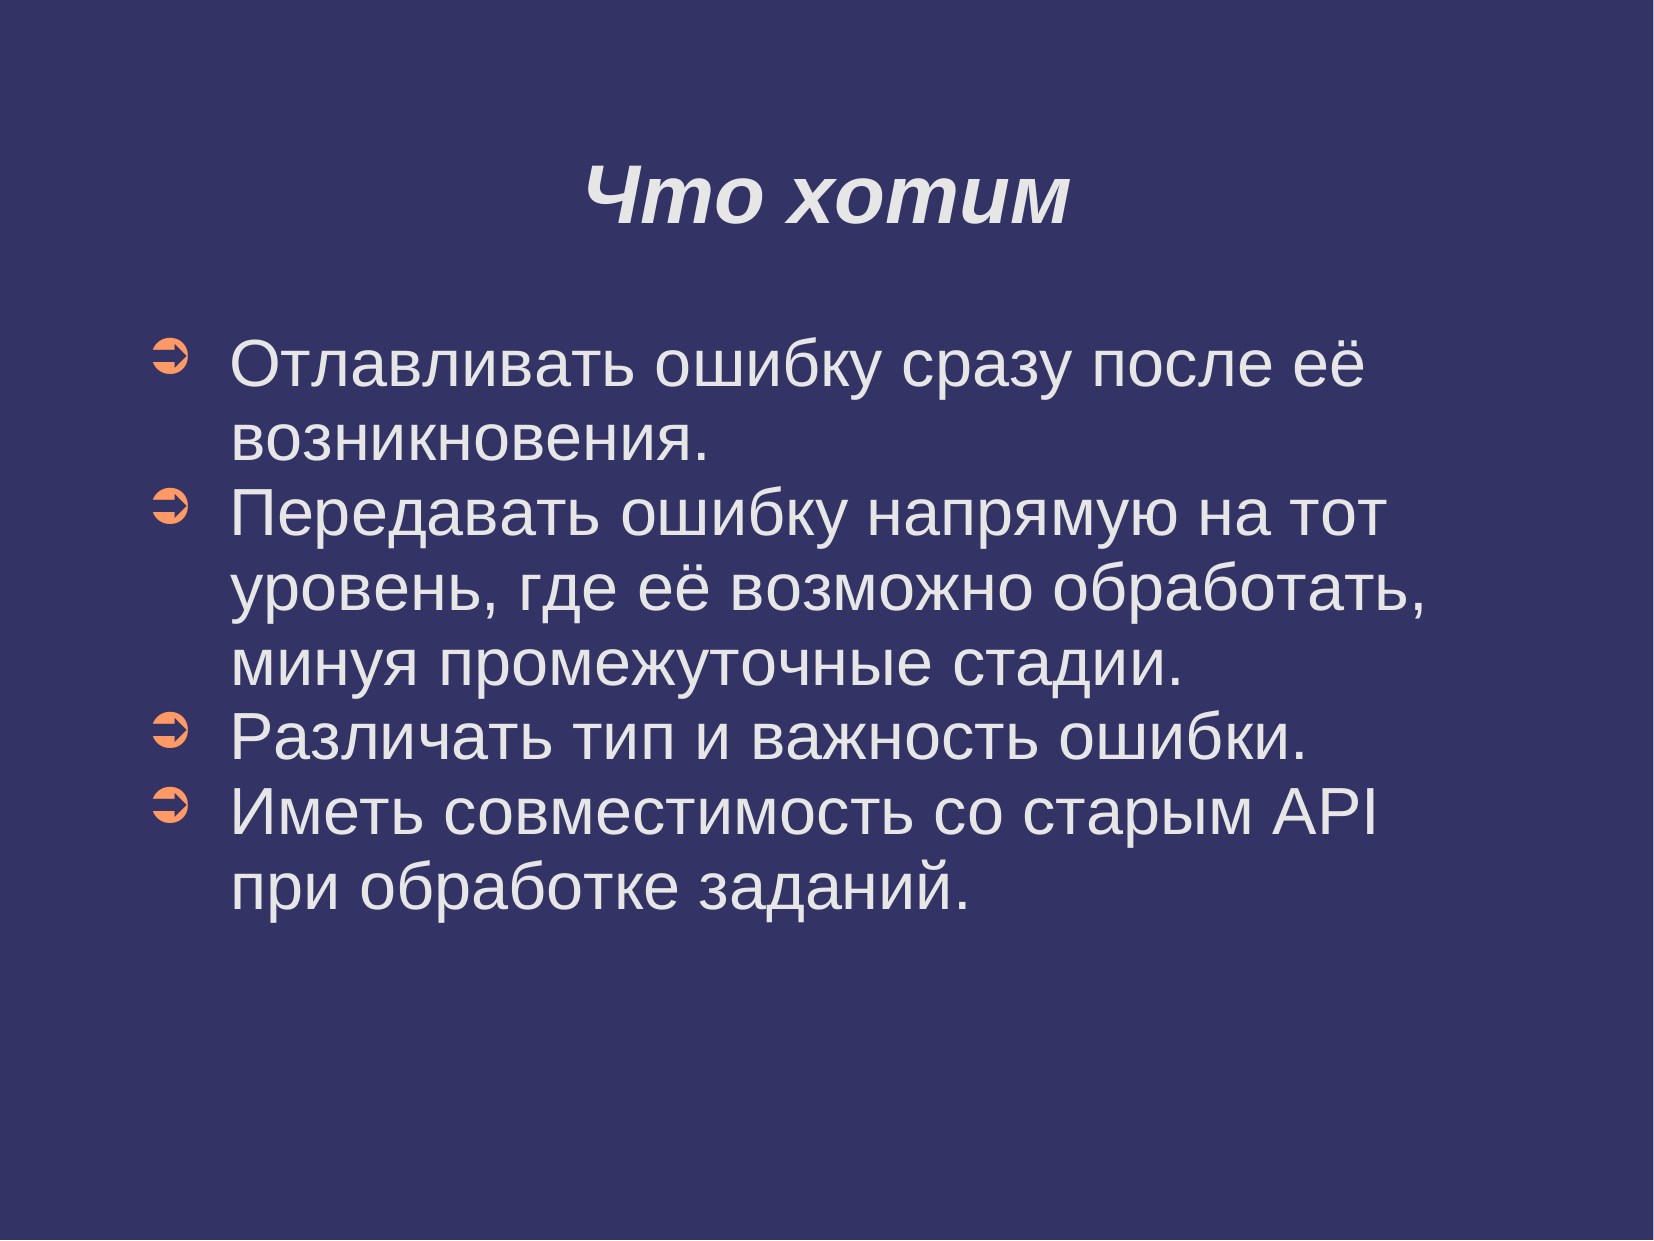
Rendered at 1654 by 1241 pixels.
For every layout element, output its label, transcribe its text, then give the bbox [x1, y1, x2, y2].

list Отлавливать ошибку сразу после её возникновения. Передавать ошибку напрямую на тот уровень, где её возможно обработать, минуя промежуточные стадии. Различать тип и важность ошибки. Иметь совместимость со старым API при обработке заданий. [147, 325, 1506, 1145]
title Что хотим [118, 90, 1536, 298]
